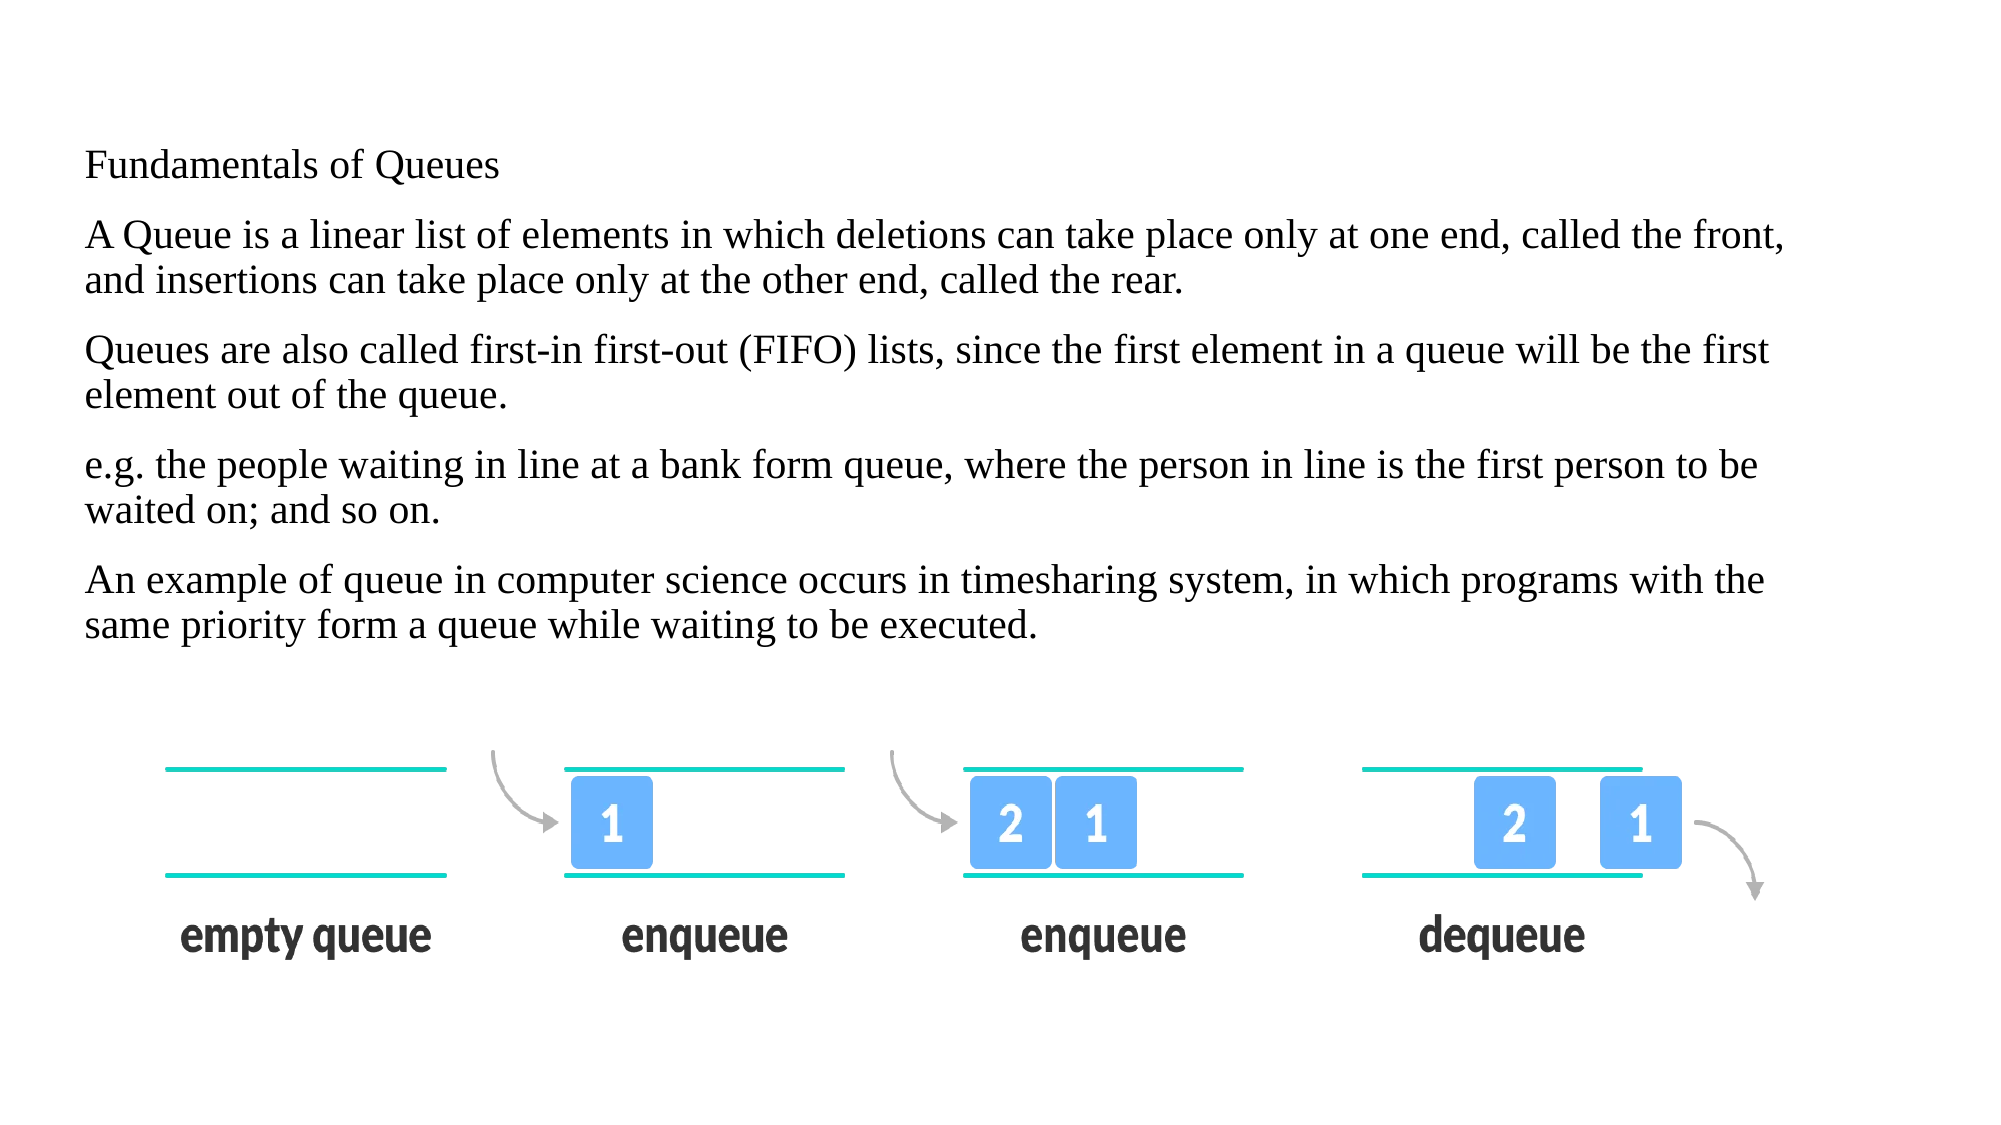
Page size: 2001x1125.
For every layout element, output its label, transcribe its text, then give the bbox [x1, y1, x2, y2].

picture [124, 702, 1808, 1014]
list Fundamentals of Queues A Queue is a linear list of elements in which deletions can take place only at one end, called the front, and insertions can take place only at the other end, called the rear. Queues are also called first-in first-out (FIFO) lists, since the first element in a queue will be the first element out of the queue. e.g. the people waiting in line at a bank form queue, where the person in line is the first person to be waited on; and so on. An example of queue in computer science occurs in timesharing system, in which programs with the same priority form a queue while waiting to be executed. [69, 134, 1863, 1014]
